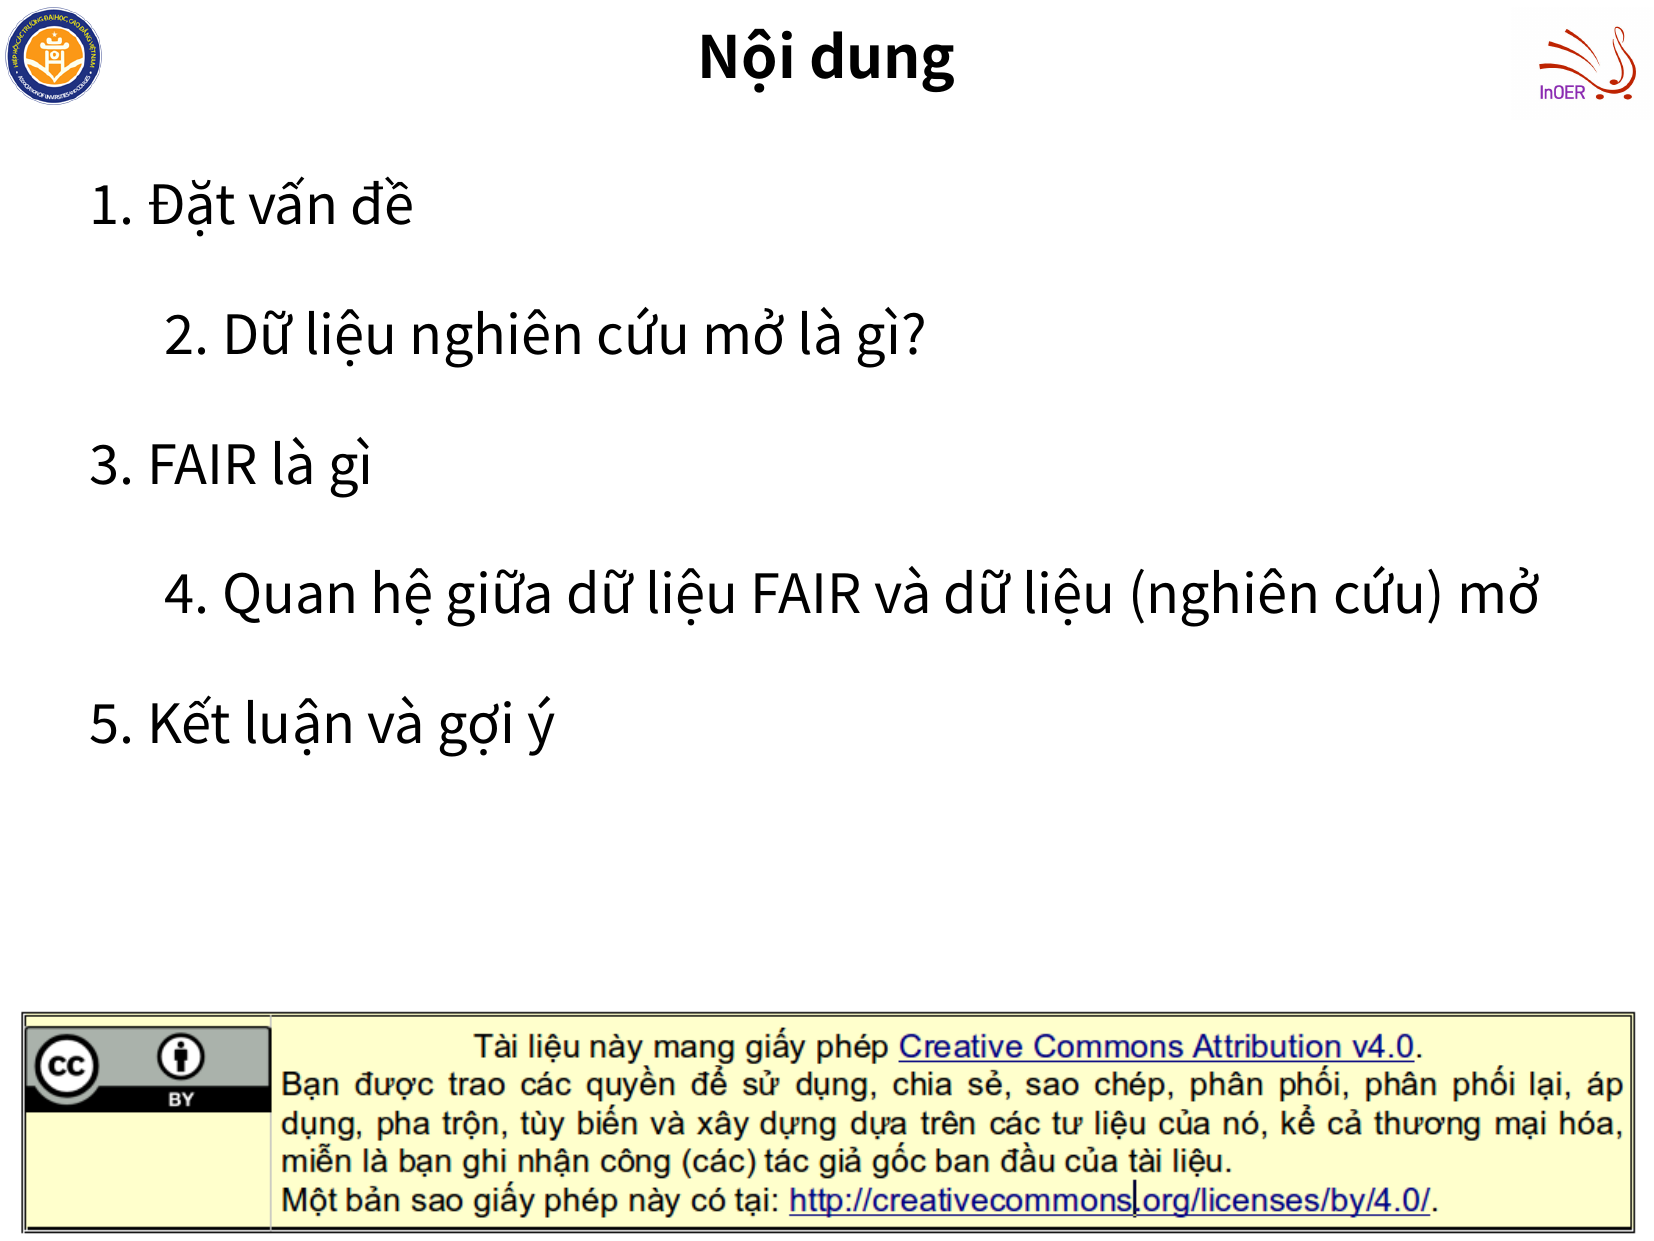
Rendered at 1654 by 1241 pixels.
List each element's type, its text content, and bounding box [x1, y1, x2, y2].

picture [17, 1006, 1640, 1235]
text_box 1. Đặt vấn đề 2. Dữ liệu nghiên cứu mở là gì? 3. FAIR là gì 4. Quan hệ giữa dữ liệu FAIR và dữ liệu (nghiên cứu) mở 5. Kết luận và gợi ý [75, 115, 1576, 918]
title Nội dung [107, 11, 1511, 96]
picture [1511, 7, 1653, 120]
picture [1, 5, 107, 107]
